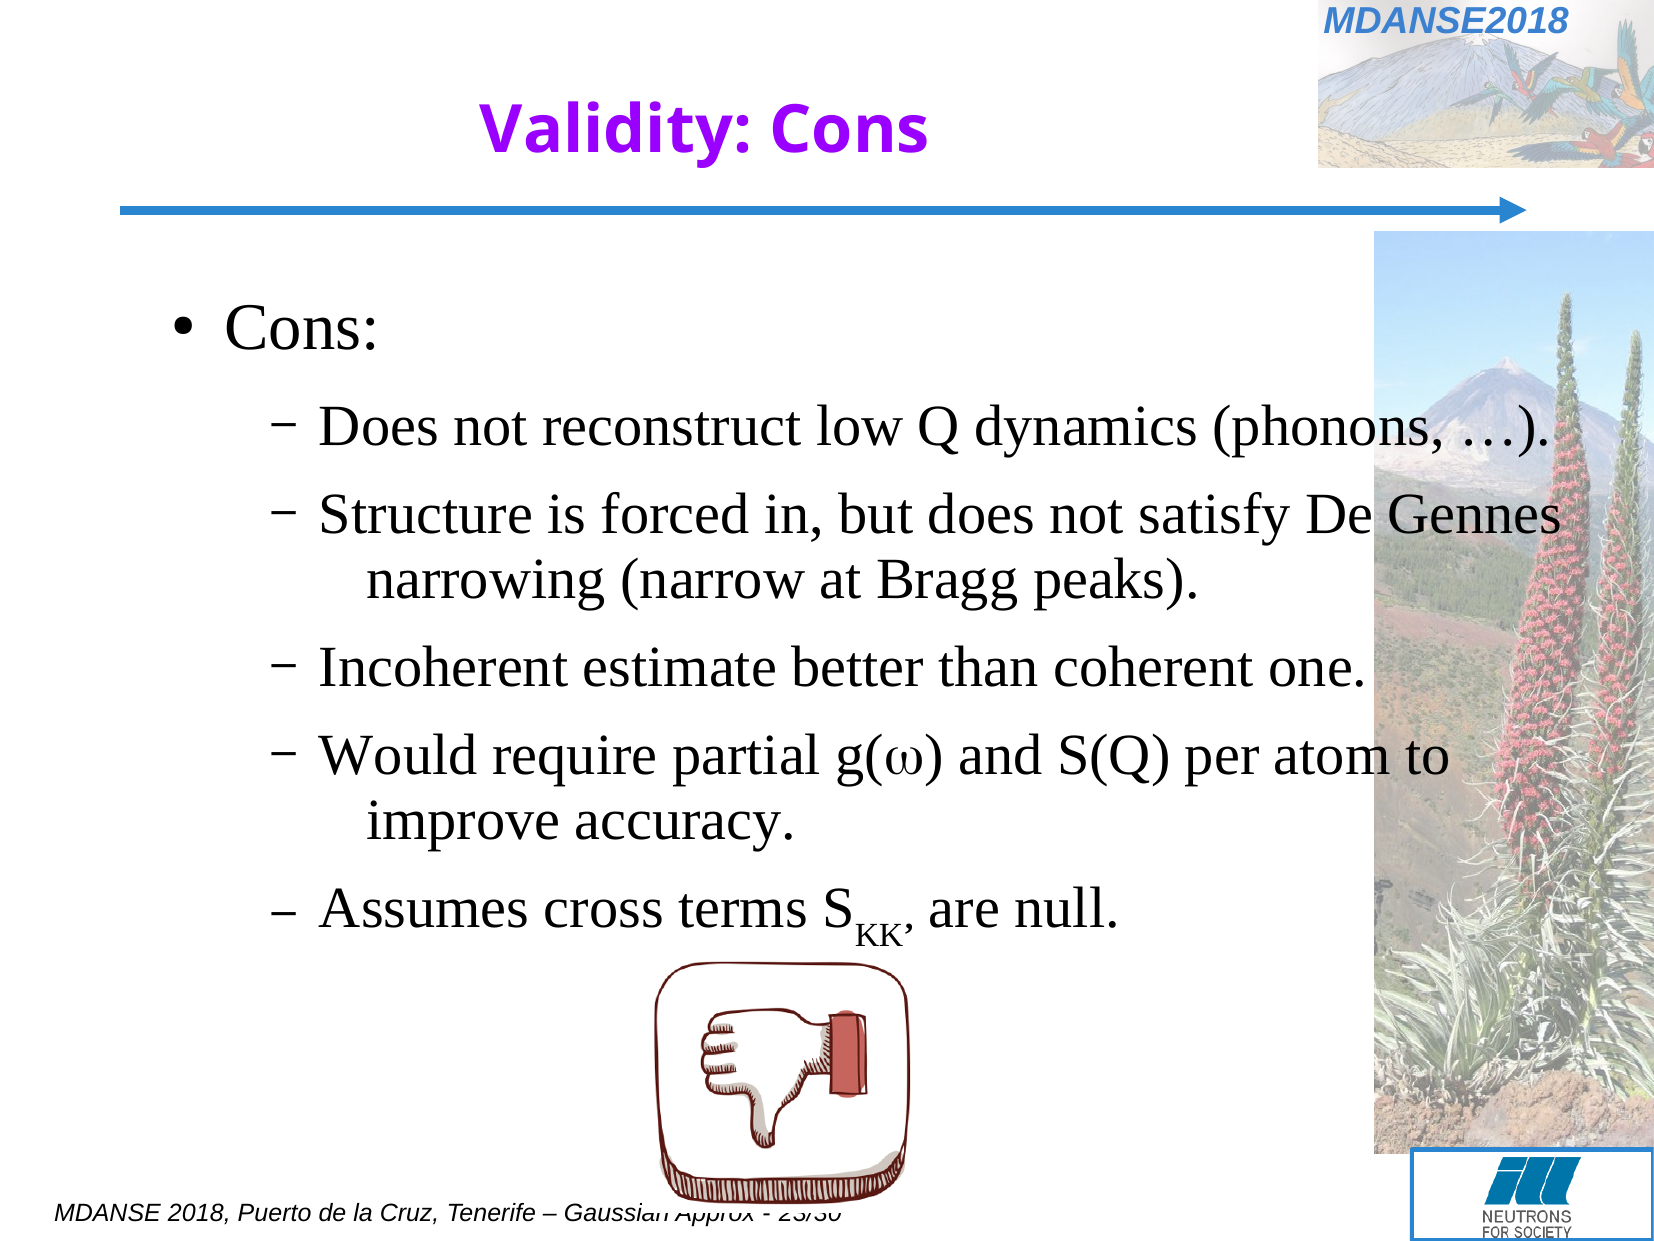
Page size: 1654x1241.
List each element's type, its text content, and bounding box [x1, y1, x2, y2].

picture [1479, 1153, 1583, 1241]
list Cons: Does not reconstruct low Q dynamics (phonons, …). Structure is forced in, but does not satisfy De Gennes narrowing (narrow at Bragg peaks). Incoherent estimate better than coherent one. Would require partial g(w) and S(Q) per atom to improve accuracy. Assumes cross terms SKK’ are null. [82, 290, 1571, 1010]
title Validity: Cons [82, 49, 1328, 203]
picture [642, 1010, 917, 1213]
